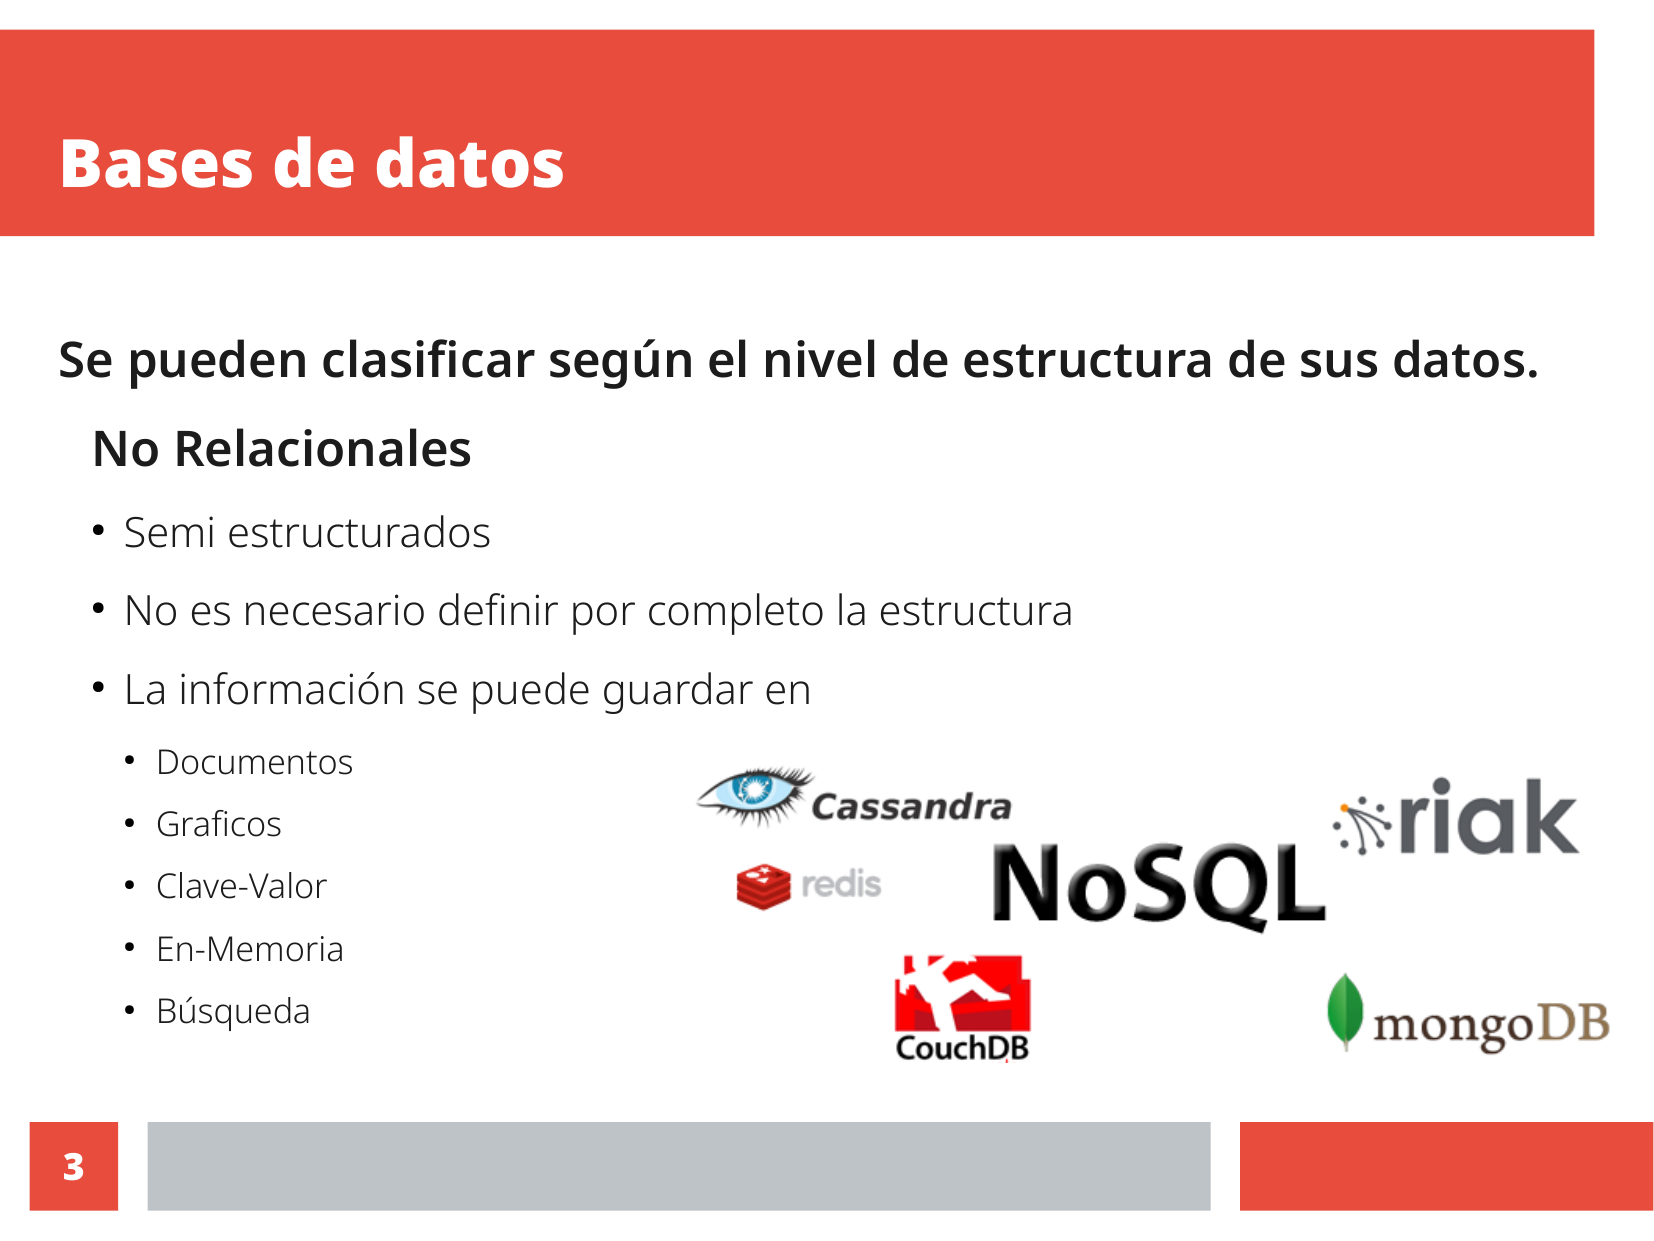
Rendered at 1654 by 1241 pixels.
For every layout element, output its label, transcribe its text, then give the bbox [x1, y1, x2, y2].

list Se pueden clasificar según el nivel de estructura de sus datos. No Relacionales Semi estructurados No es necesario definir por completo la estructura La información se puede guardar en Documentos Graficos Clave-Valor En-Memoria Búsqueda [59, 324, 1565, 1093]
picture [692, 750, 1630, 1063]
title Bases de datos [59, 59, 1595, 207]
